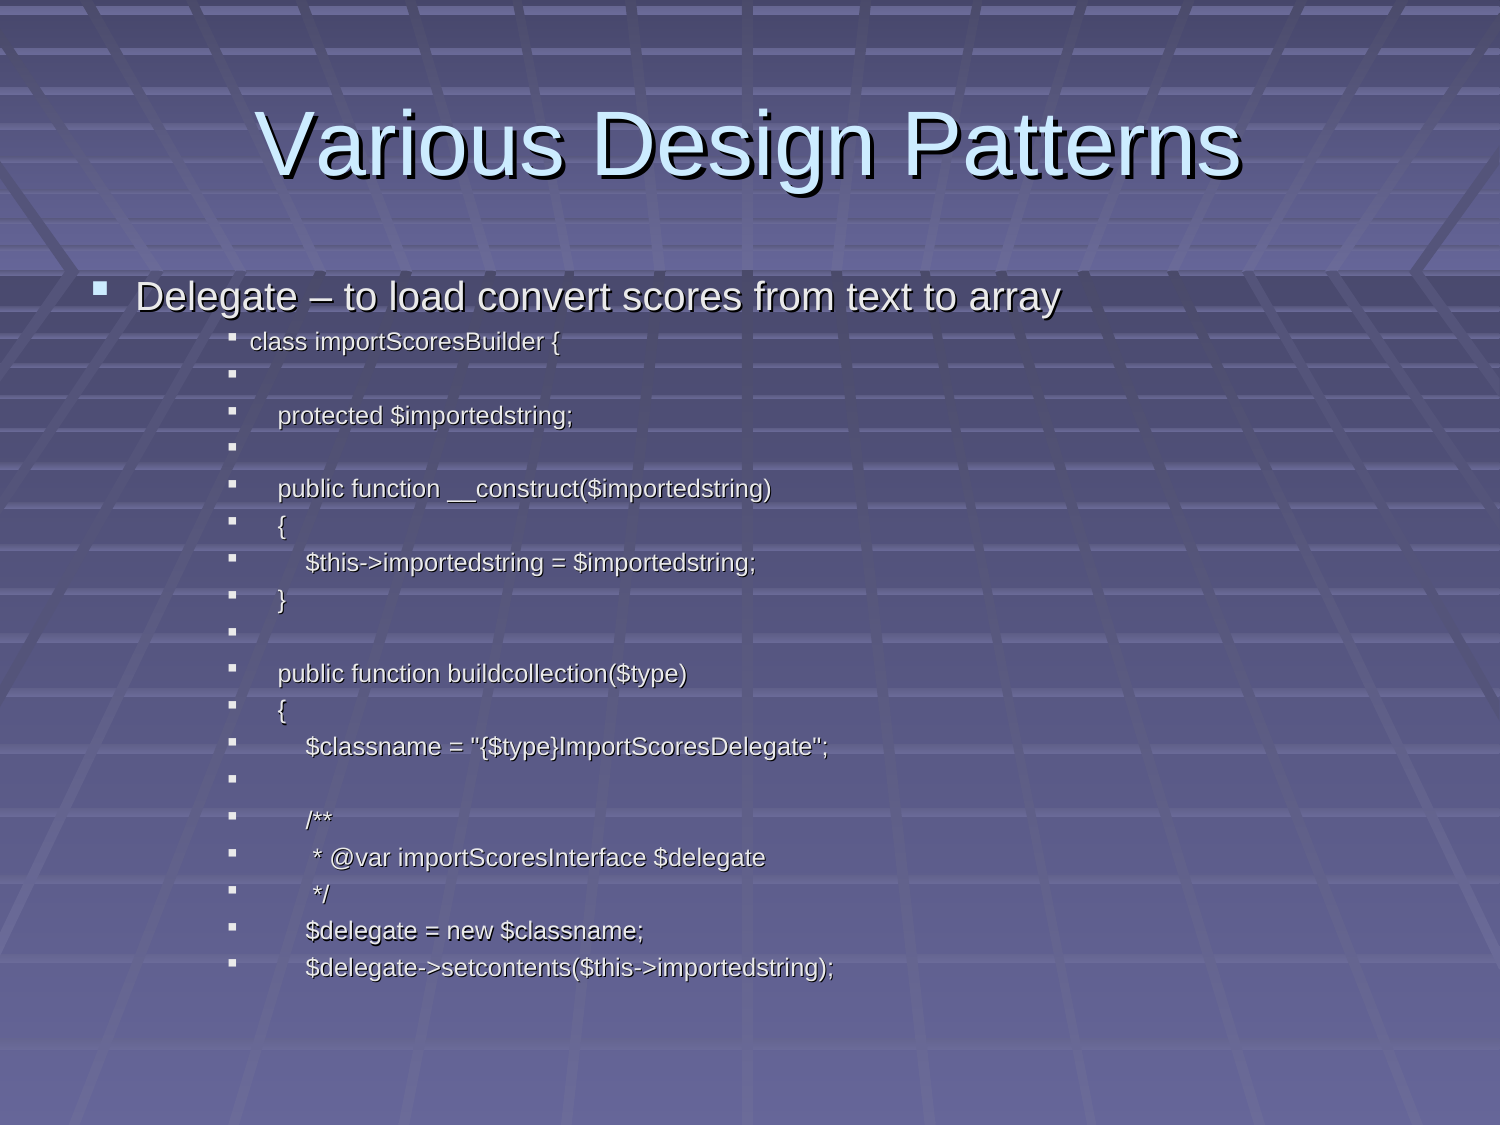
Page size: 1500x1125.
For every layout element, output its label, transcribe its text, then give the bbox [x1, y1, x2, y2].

list Delegate – to load convert scores from text to array class importScoresBuilder { protected $importedstring; public function __construct($importedstring) { $this->importedstring = $importedstring; } public function buildcollection($type) { $classname = "{$type}ImportScoresDelegate"; /** * @var importScoresInterface $delegate */ $delegate = new $classname; $delegate->setcontents($this->importedstring); [74, 262, 1425, 1000]
title Various Design Patterns [74, 44, 1425, 233]
